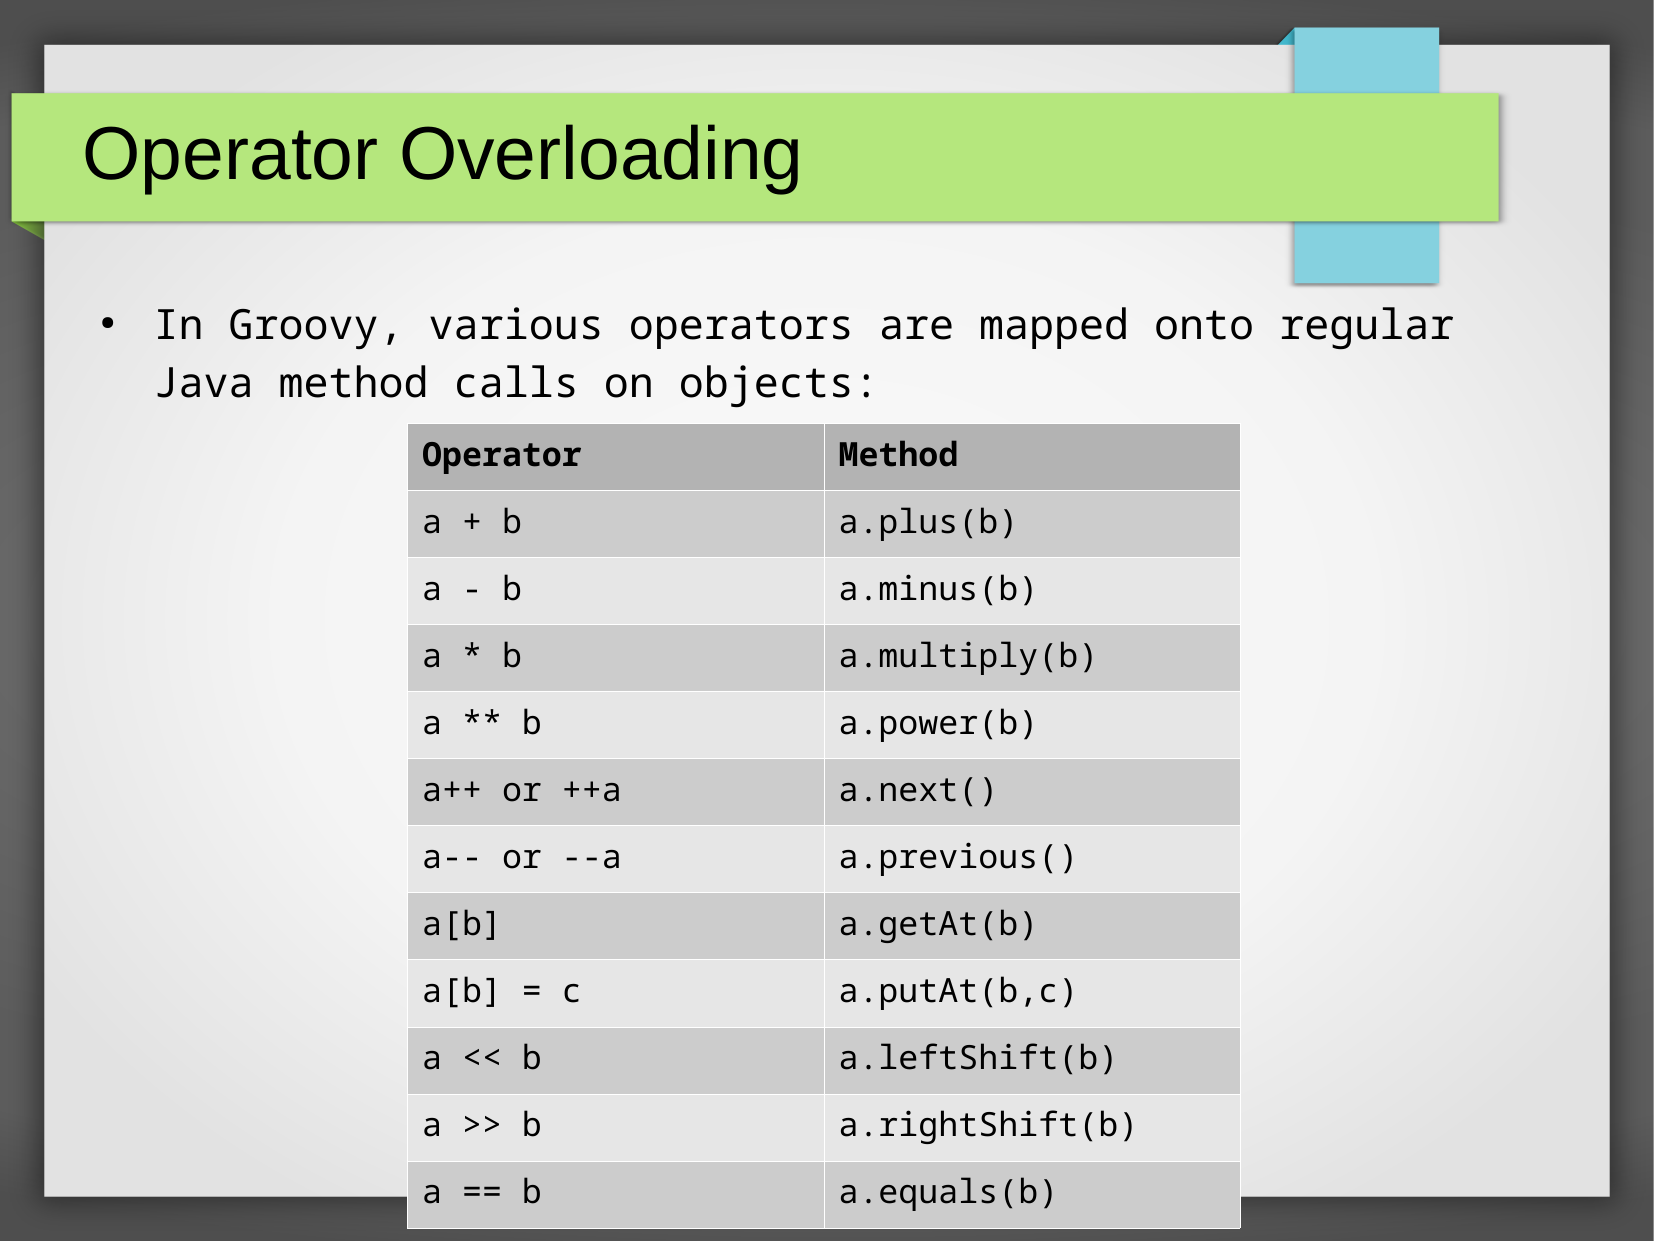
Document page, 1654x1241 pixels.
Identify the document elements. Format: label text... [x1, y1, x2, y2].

title Operator Overloading [82, 94, 1264, 213]
table_header Method [825, 424, 1240, 490]
table_cell a * b [408, 625, 824, 691]
table_cell a.equals(b) [825, 1162, 1240, 1228]
table_cell a.minus(b) [825, 558, 1240, 624]
table_cell a == b [408, 1162, 824, 1228]
table_cell a.rightShift(b) [825, 1095, 1240, 1161]
table_cell a.power(b) [825, 692, 1240, 758]
table_cell a-- or --a [408, 826, 824, 892]
table_cell a.putAt(b,c) [825, 960, 1240, 1027]
list In Groovy, various operators are mapped onto regular Java method calls on objects: [82, 295, 1571, 1015]
table_cell a[b] [408, 893, 824, 959]
table_cell a ** b [408, 692, 824, 758]
table_cell a.previous() [825, 826, 1240, 892]
table_cell a.multiply(b) [825, 625, 1240, 691]
table_cell a >> b [408, 1095, 824, 1161]
table_cell a++ or ++a [408, 759, 824, 825]
table_cell a.getAt(b) [825, 893, 1240, 959]
picture [0, 0, 1654, 1241]
table_cell a - b [408, 558, 824, 624]
table_cell a[b] = c [408, 960, 824, 1027]
table_cell a.leftShift(b) [825, 1028, 1240, 1094]
table_cell a + b [408, 491, 824, 557]
table_cell a.plus(b) [825, 491, 1240, 557]
table_cell a << b [408, 1028, 824, 1094]
table_header Operator [408, 424, 824, 490]
table_cell a.next() [825, 759, 1240, 825]
